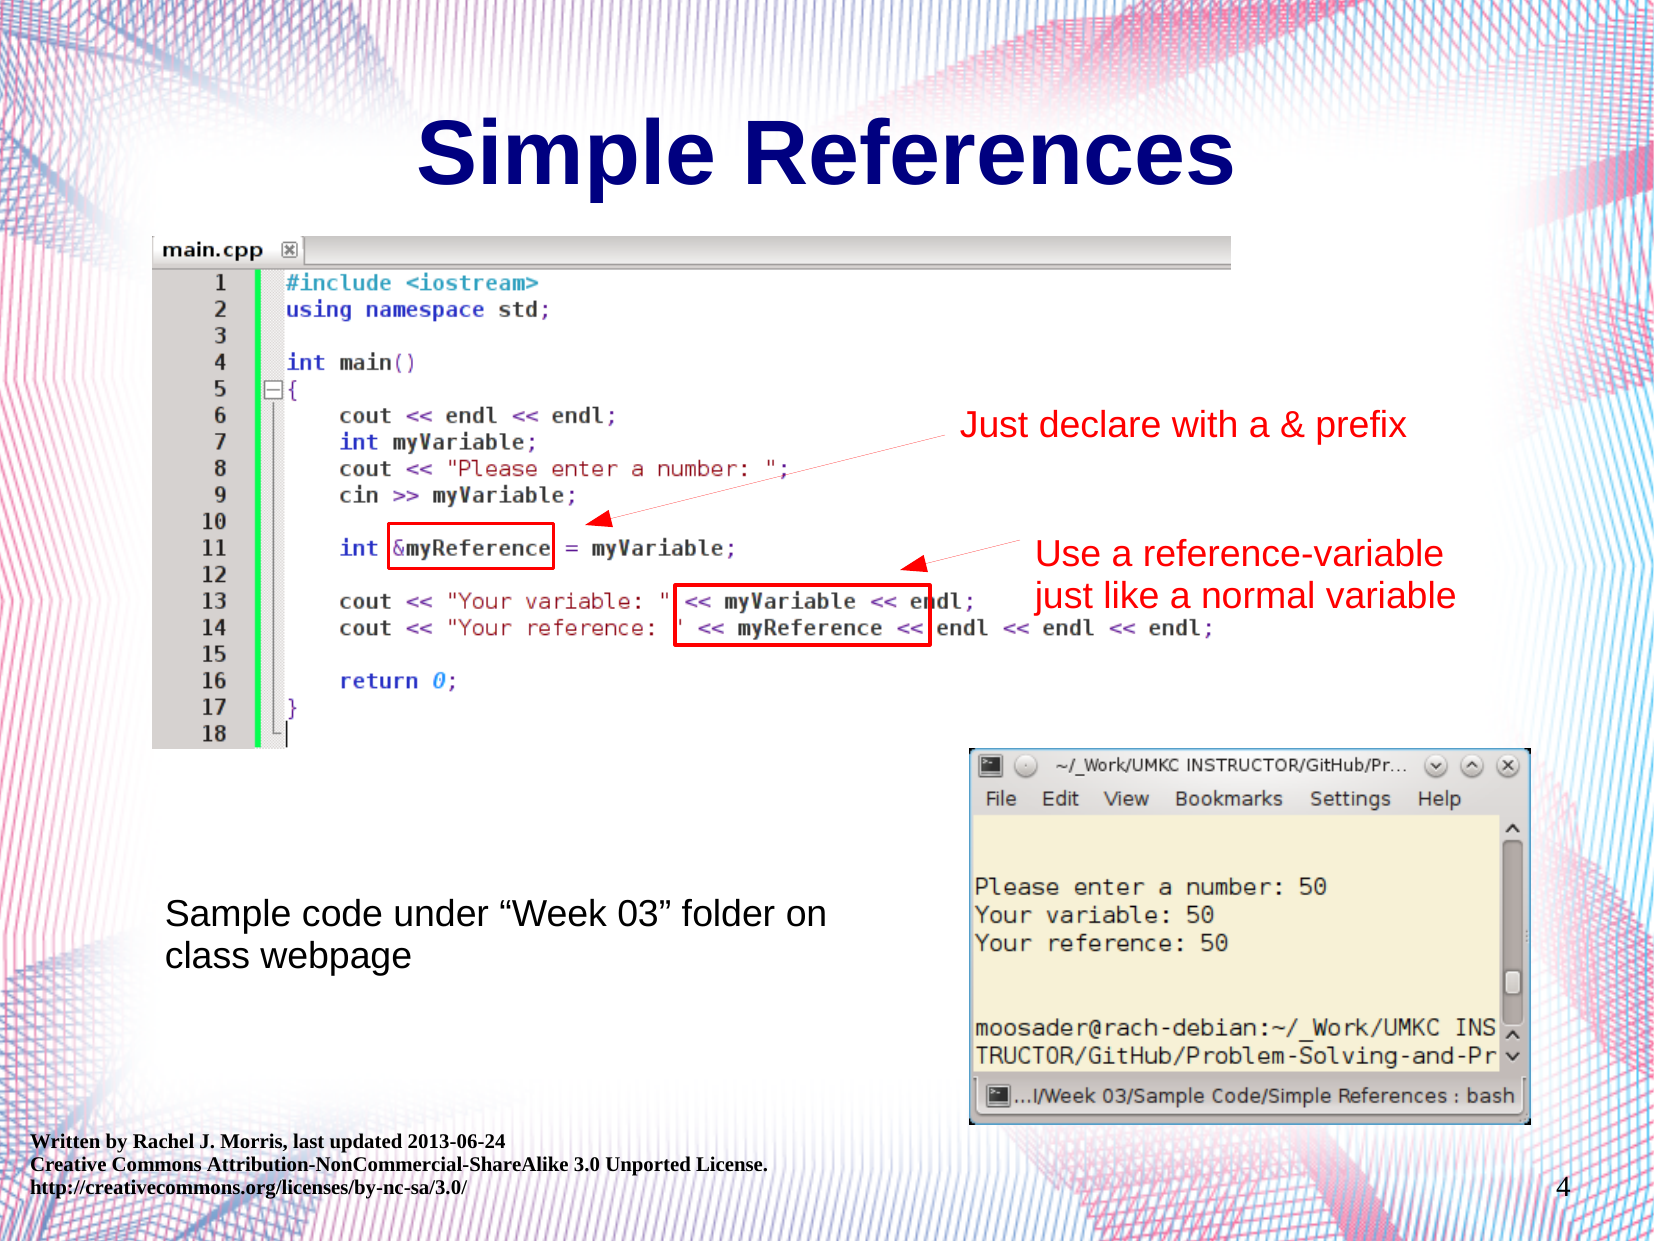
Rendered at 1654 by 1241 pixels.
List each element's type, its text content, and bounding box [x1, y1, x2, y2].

text_box Use a reference-variable just like a normal variable [1020, 525, 1501, 624]
text_box Sample code under “Week 03” folder on class webpage [150, 885, 886, 984]
text_box Just declare with a & prefix [945, 396, 1426, 454]
picture [0, 0, 1654, 1241]
title Simple References [82, 49, 1571, 257]
